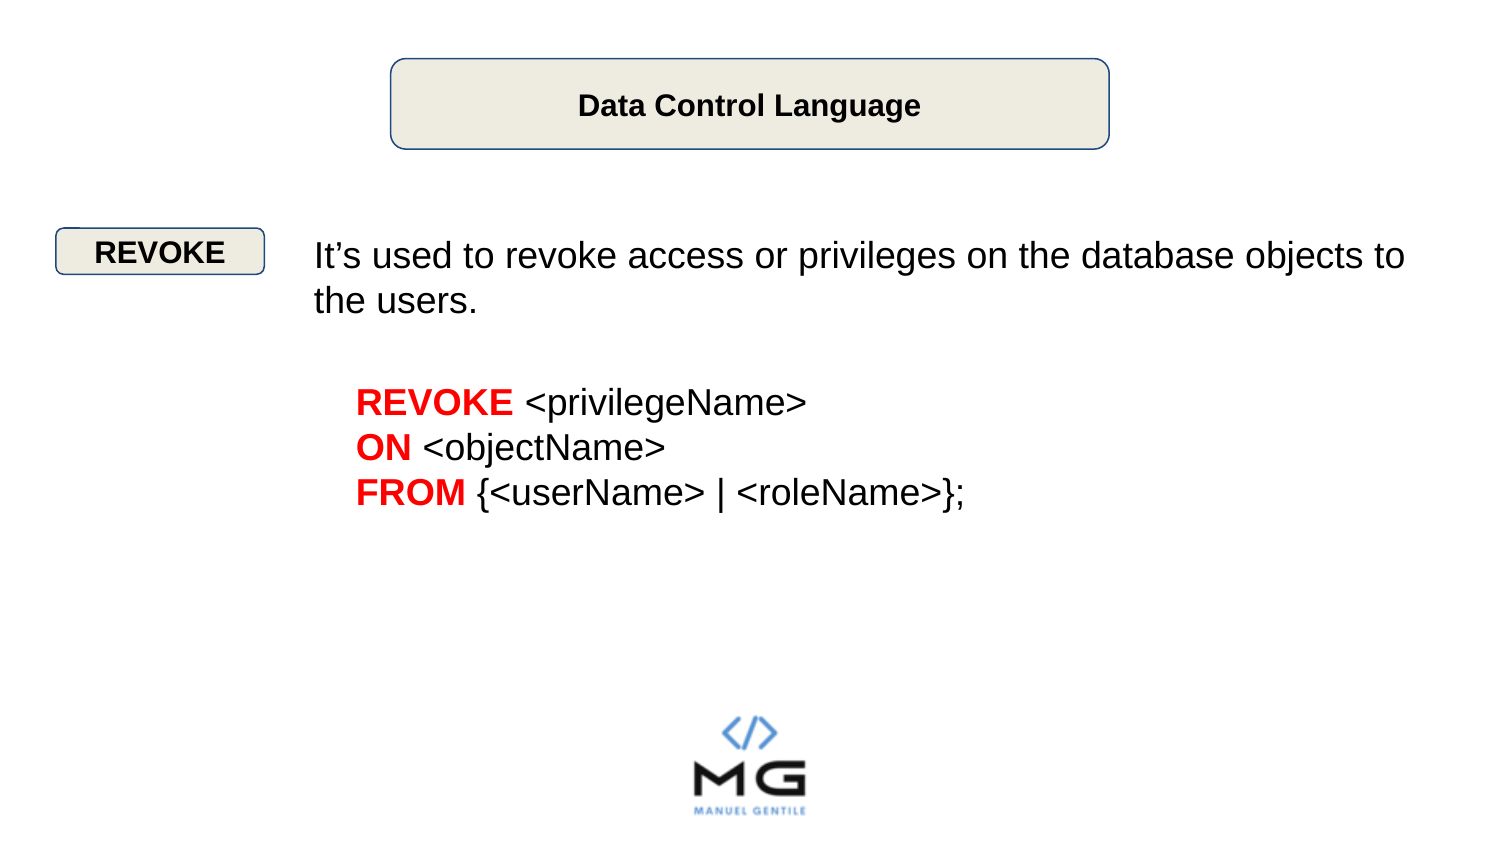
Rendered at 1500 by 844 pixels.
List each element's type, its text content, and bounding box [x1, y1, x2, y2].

picture [671, 687, 829, 844]
text_box REVOKE <privilegeName> ON <objectName> FROM {<userName> | <roleName>}; [340, 362, 1159, 535]
text_box REVOKE [55, 228, 265, 275]
text_box It’s used to revoke access or privileges on the database objects to the users. [298, 216, 1422, 286]
text_box Data Control Language [390, 58, 1110, 150]
